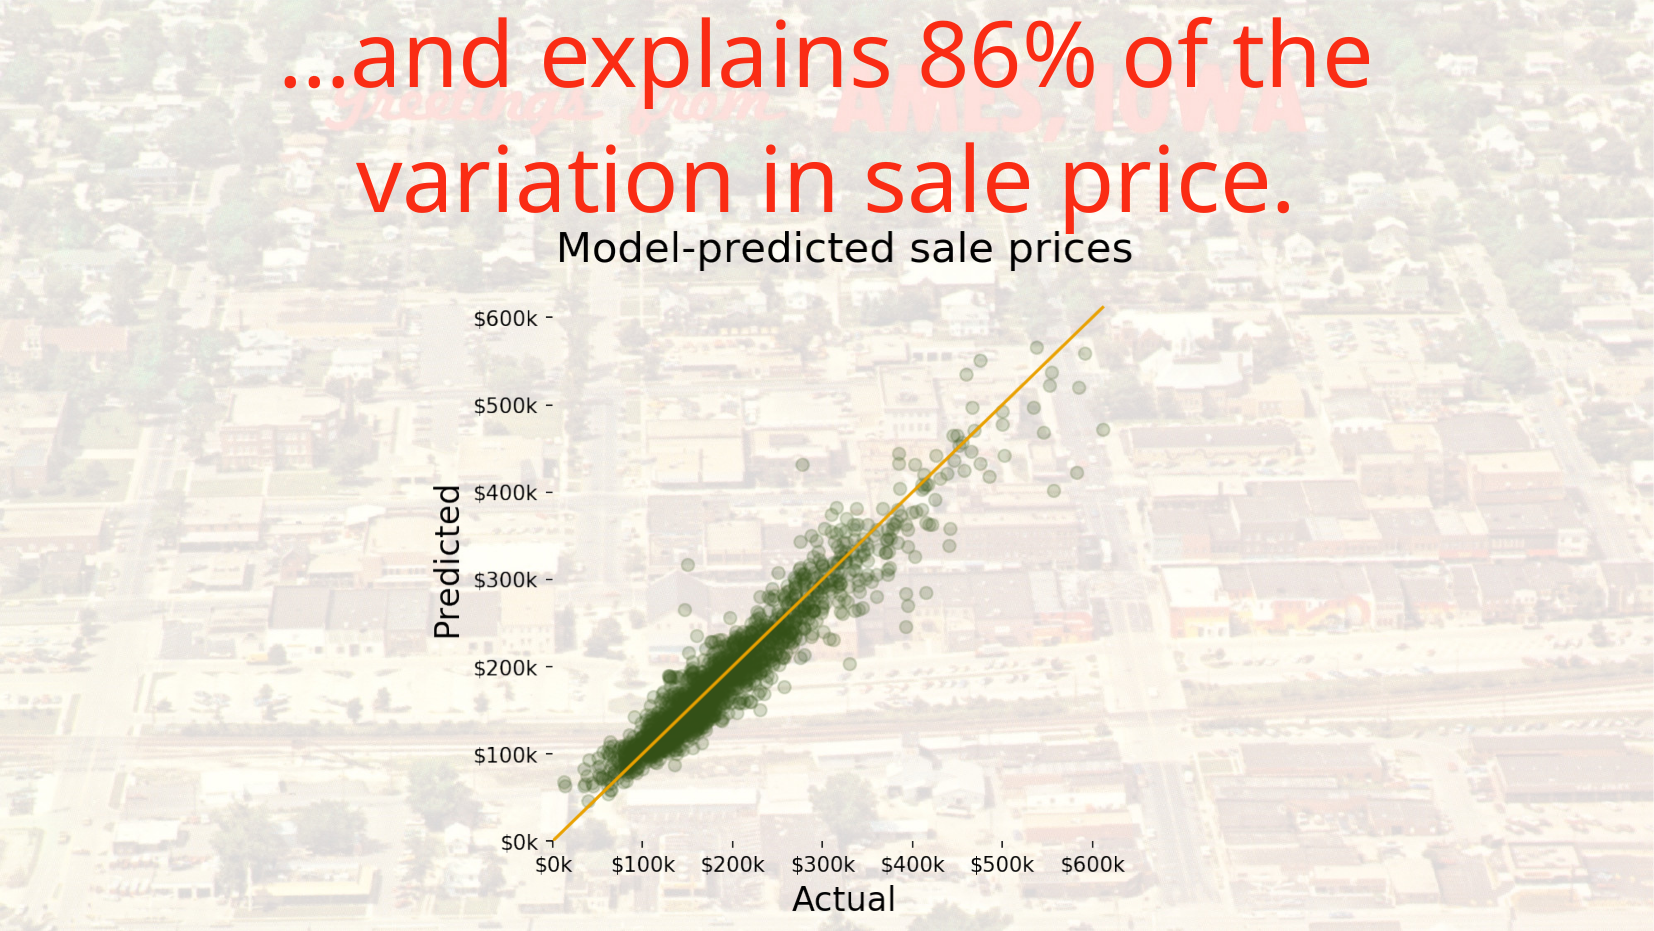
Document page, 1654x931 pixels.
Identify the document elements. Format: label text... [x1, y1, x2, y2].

picture [0, 0, 1654, 931]
title …and explains 86% of the variation in sale price. [82, 22, 1571, 207]
